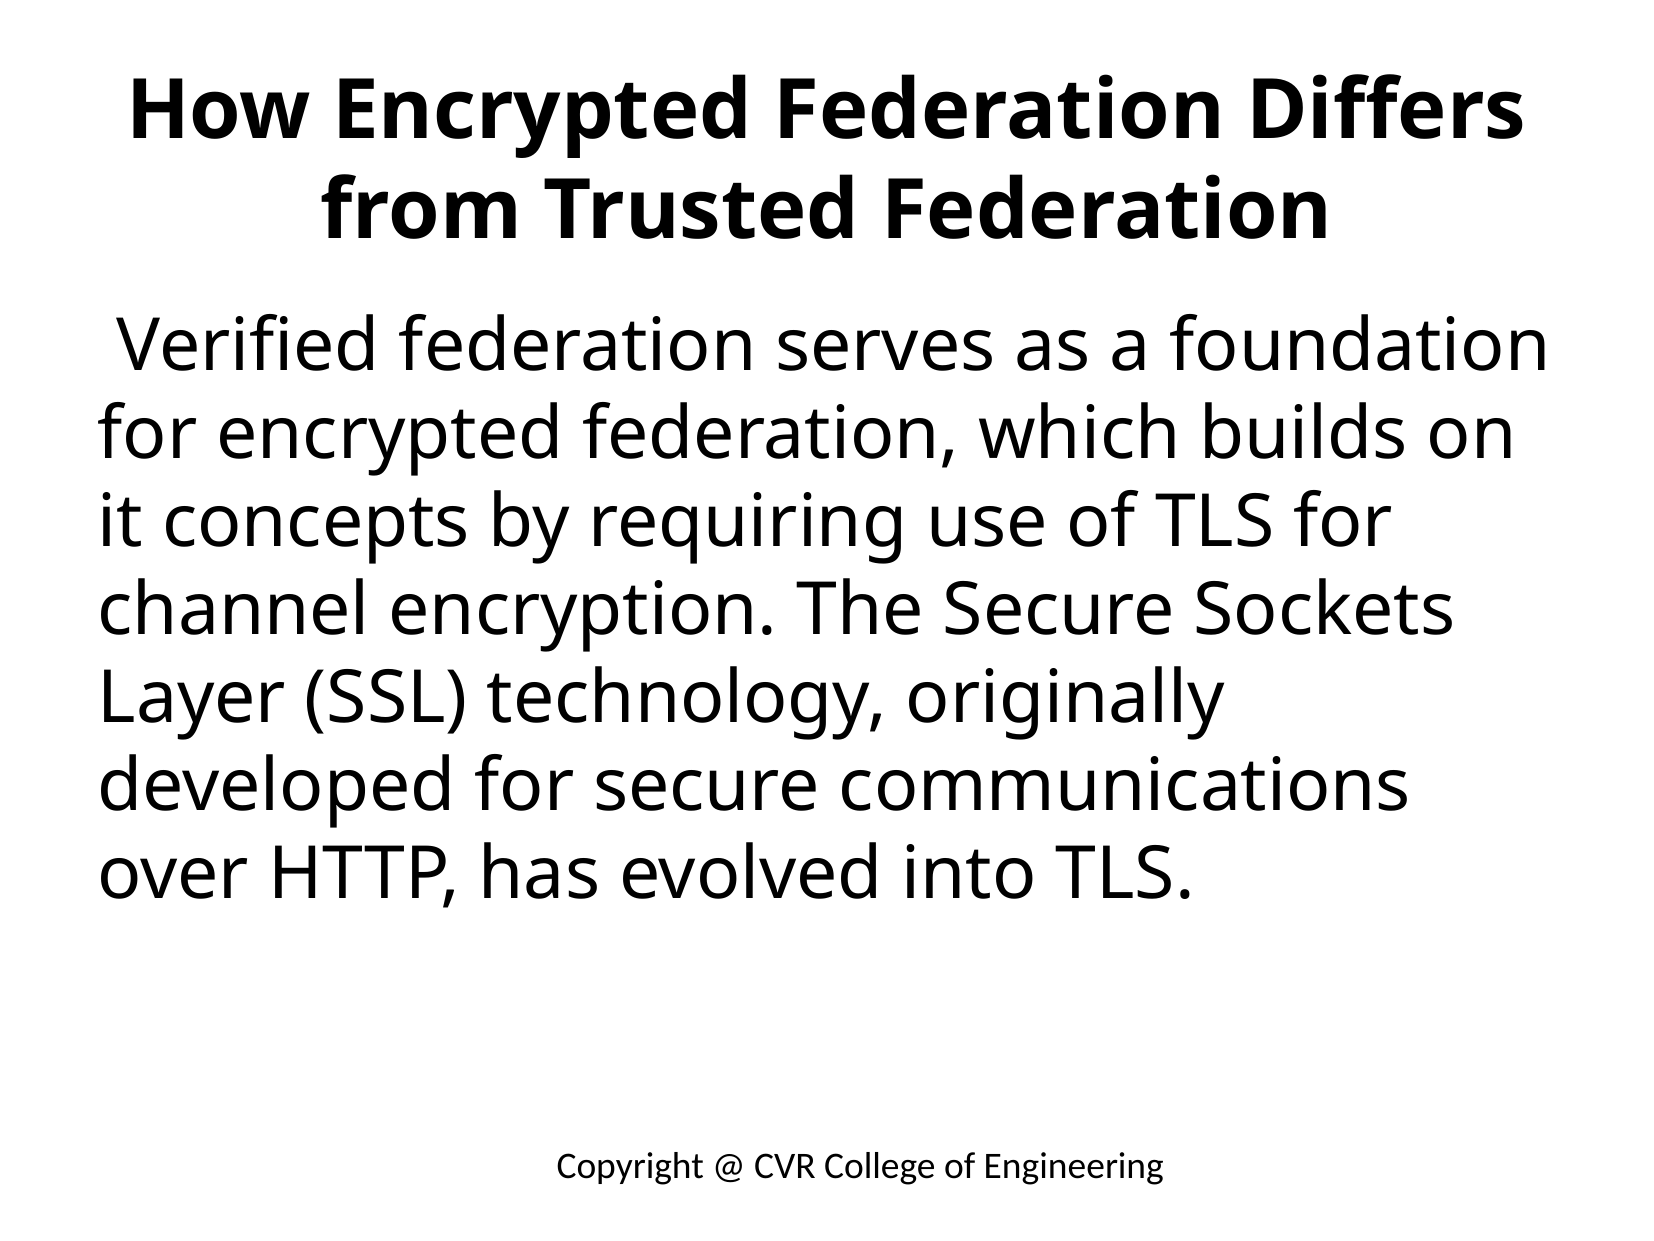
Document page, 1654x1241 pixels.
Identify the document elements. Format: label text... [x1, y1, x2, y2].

list Verified federation serves as a foundation for encrypted federation, which builds on it concepts by requiring use of TLS for channel encryption. The Secure Sockets Layer (SSL) technology, originally developed for secure communications over HTTP, has evolved into TLS. [82, 290, 1571, 1010]
title How Encrypted Federation Differs from Trusted Federation [82, 48, 1571, 258]
